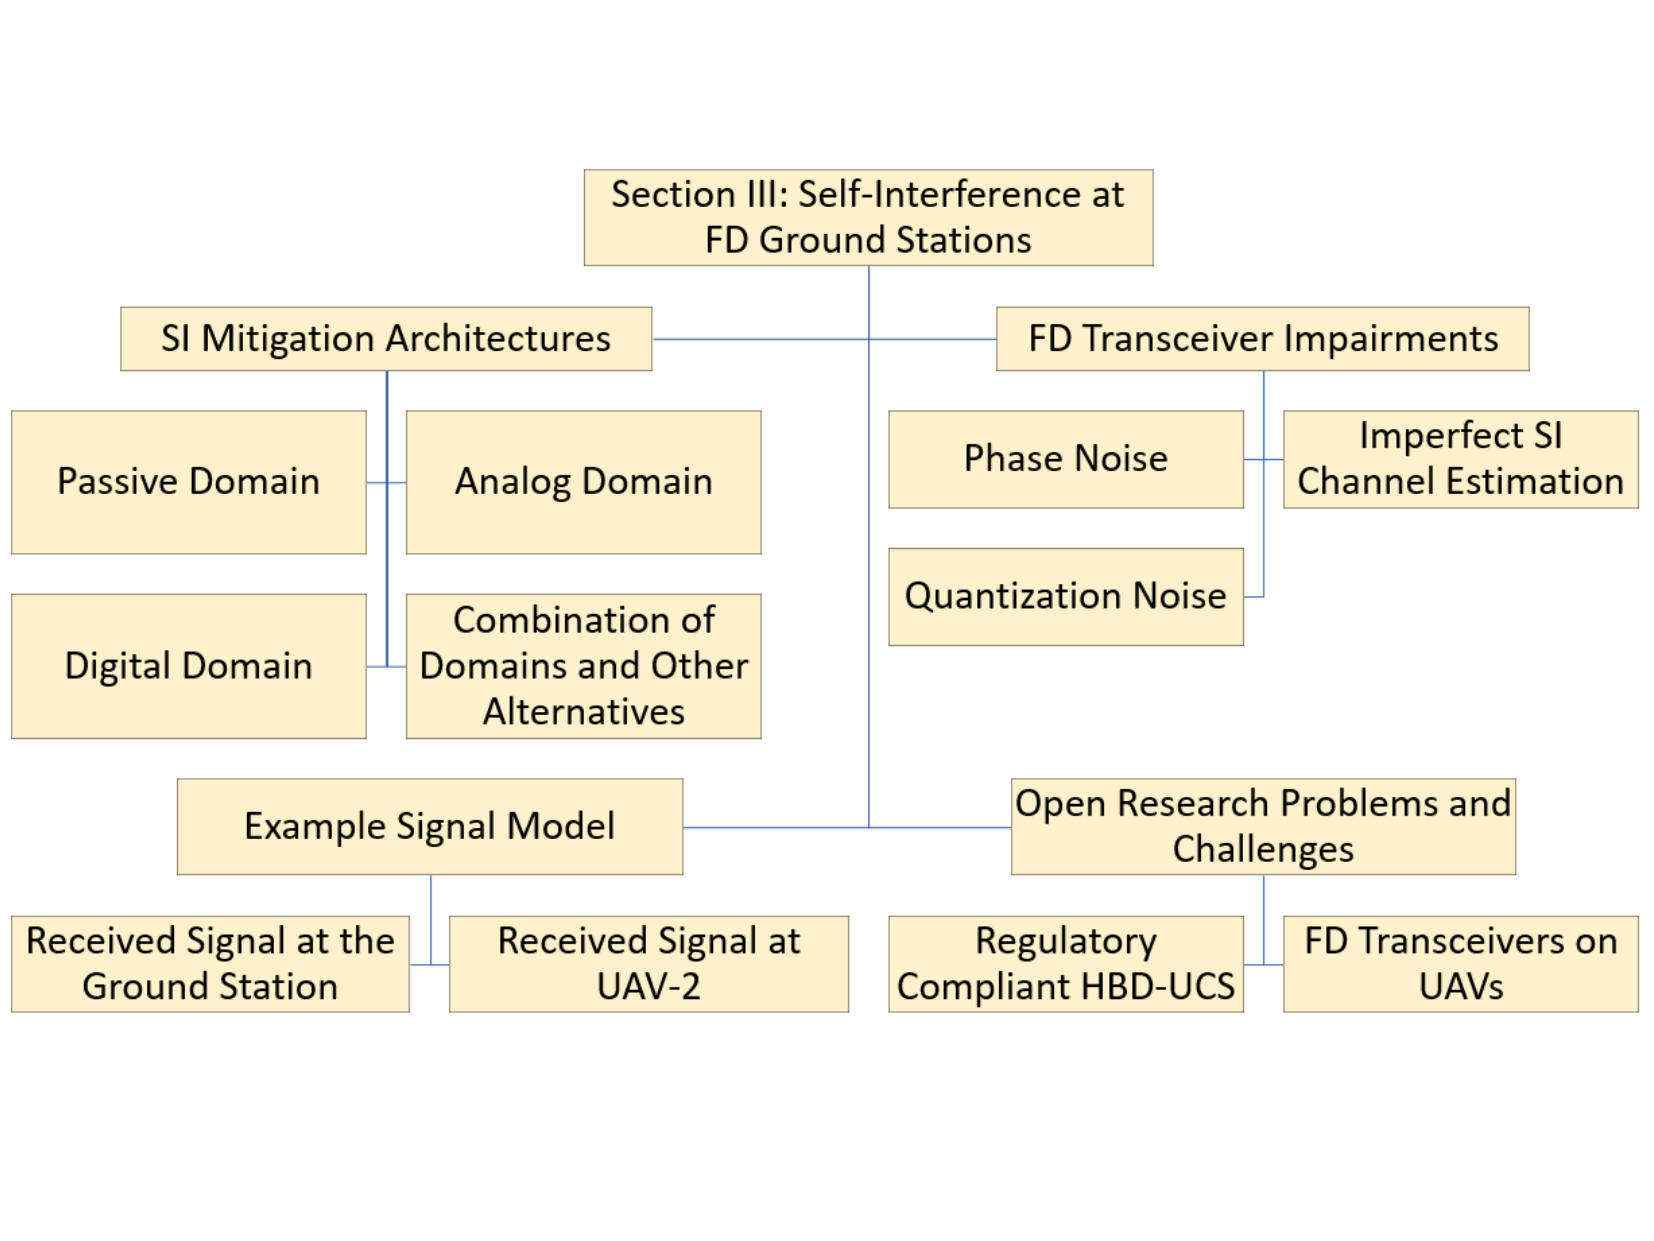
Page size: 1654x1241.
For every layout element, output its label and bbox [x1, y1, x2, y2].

picture [0, 141, 1646, 1025]
